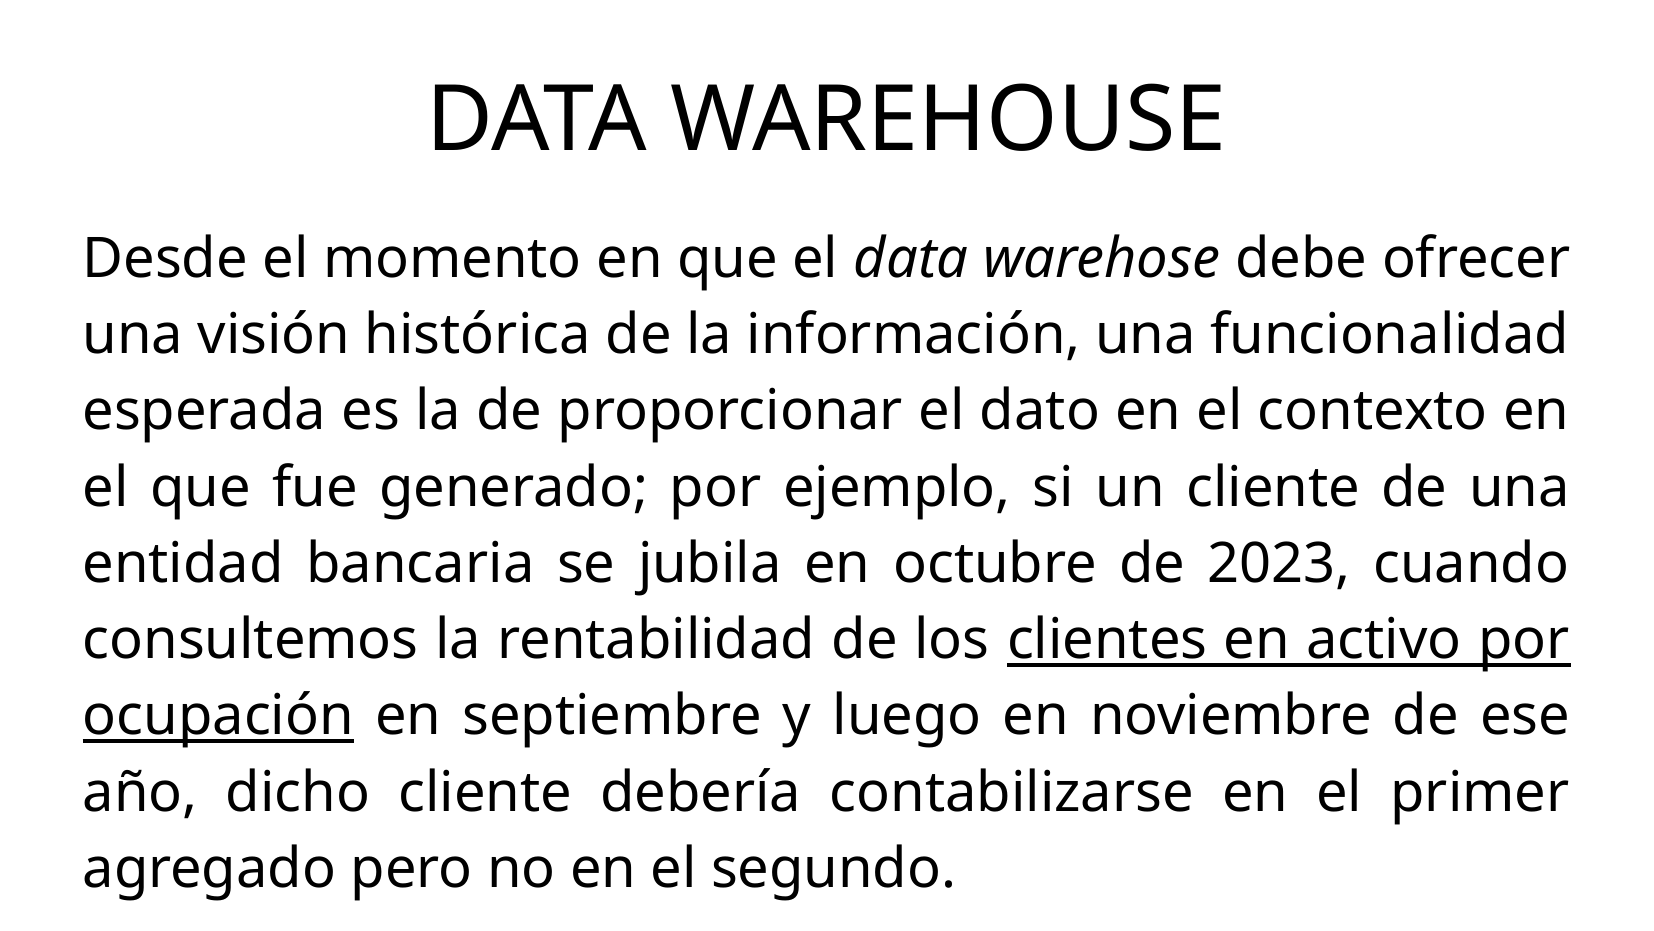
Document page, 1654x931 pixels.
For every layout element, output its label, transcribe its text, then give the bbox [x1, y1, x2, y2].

list Desde el momento en que el data warehose debe ofrecer una visión histórica de la información, una funcionalidad esperada es la de proporcionar el dato en el contexto en el que fue generado; por ejemplo, si un cliente de una entidad bancaria se jubila en octubre de 2023, cuando consultemos la rentabilidad de los clientes en activo por ocupación en septiembre y luego en noviembre de ese año, dicho cliente debería contabilizarse en el primer agregado pero no en el segundo. [82, 217, 1571, 916]
title DATA WAREHOUSE [82, 37, 1571, 193]
